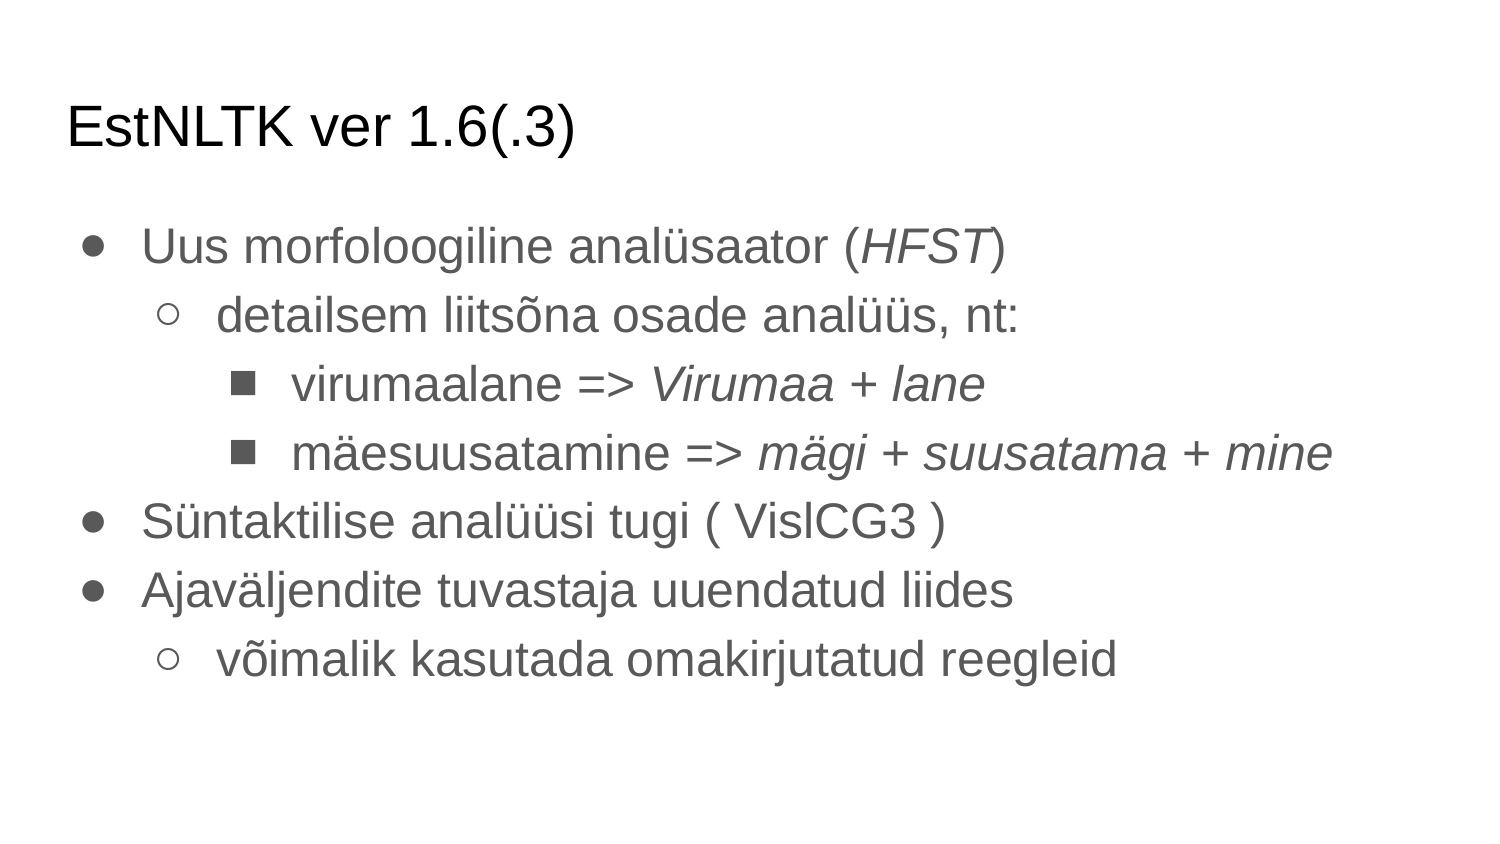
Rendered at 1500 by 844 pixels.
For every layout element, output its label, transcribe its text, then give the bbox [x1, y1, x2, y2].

title EstNLTK ver 1.6(.3) [51, 72, 1449, 167]
list Uus morfoloogiline analüsaator (HFST) detailsem liitsõna osade analüüs, nt: virumaalane => Virumaa + lane mäesuusatamine => mägi + suusatama + mine Süntaktilise analüüsi tugi ( VislCG3 ) Ajaväljendite tuvastaja uuendatud liides võimalik kasutada omakirjutatud reegleid [51, 189, 1449, 750]
